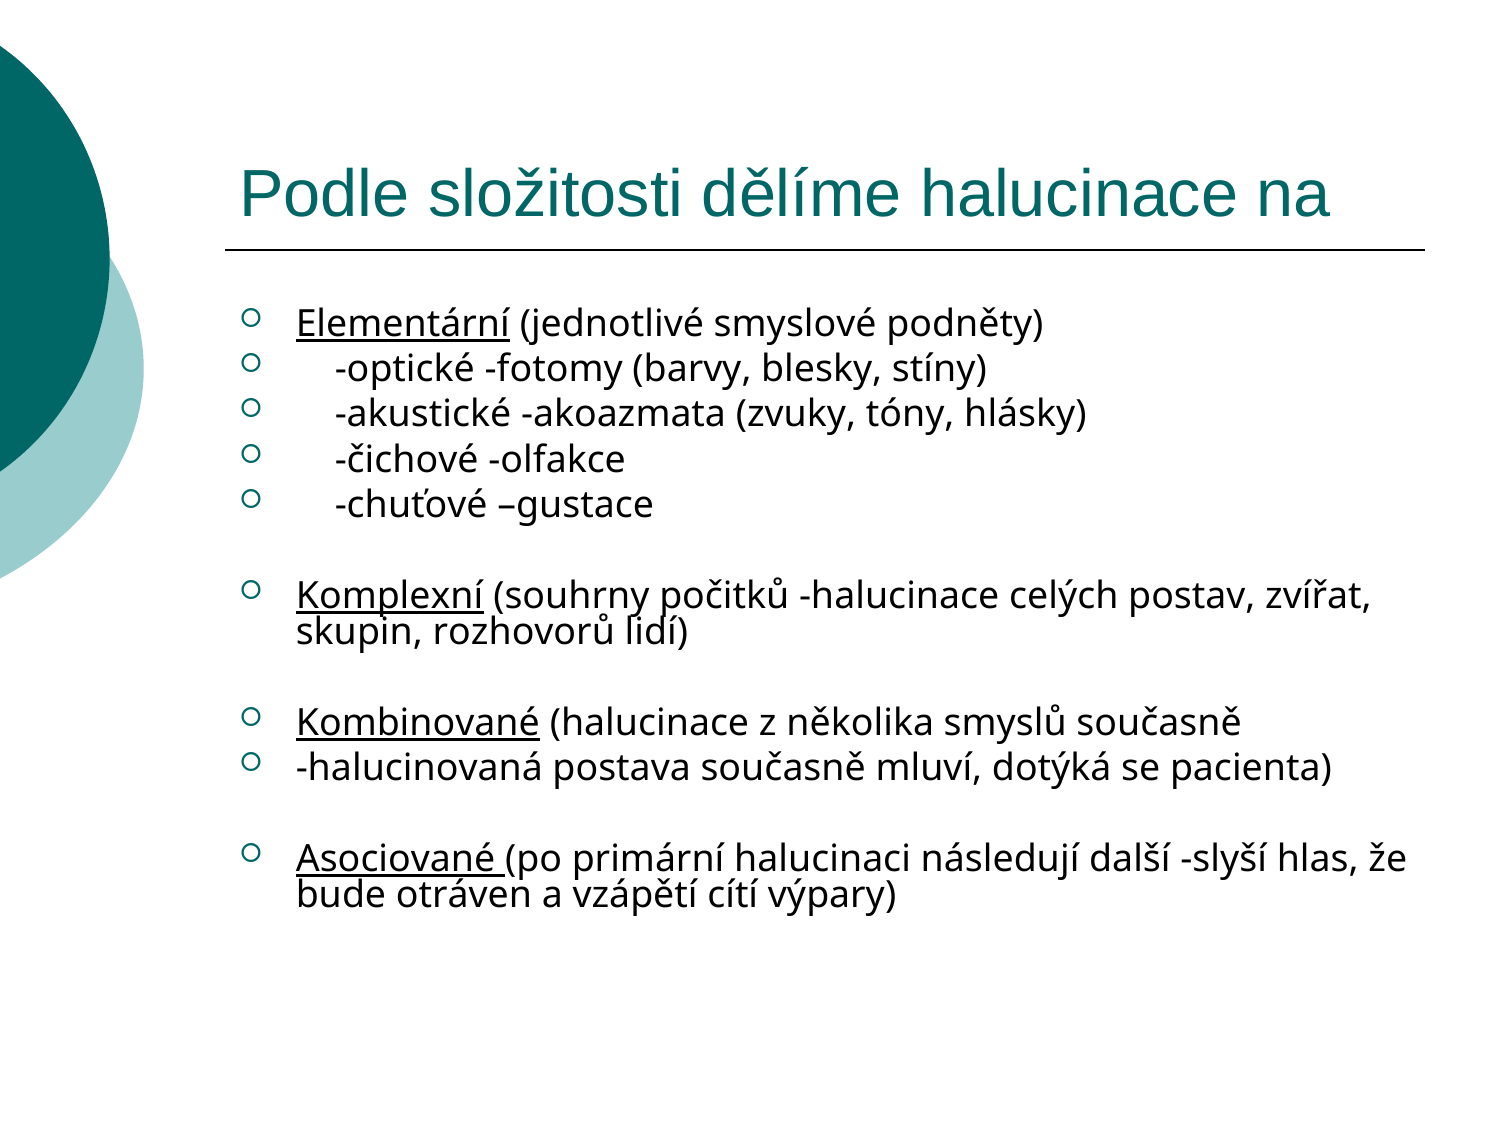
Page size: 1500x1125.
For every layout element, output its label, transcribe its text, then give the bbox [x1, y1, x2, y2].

list Elementární (jednotlivé smyslové podněty) -optické -fotomy (barvy, blesky, stíny) -akustické -akoazmata (zvuky, tóny, hlásky) -čichové -olfakce -chuťové –gustace Komplexní (souhrny počitků -halucinace celých postav, zvířat, skupin, rozhovorů lidí) Kombinované (halucinace z několika smyslů současně -halucinovaná postava současně mluví, dotýká se pacienta) Asociované (po primární halucinaci následují další -slyší hlas, že bude otráven a vzápětí cítí výpary) [224, 299, 1425, 975]
title Podle složitosti dělíme halucinace na [224, 49, 1425, 237]
